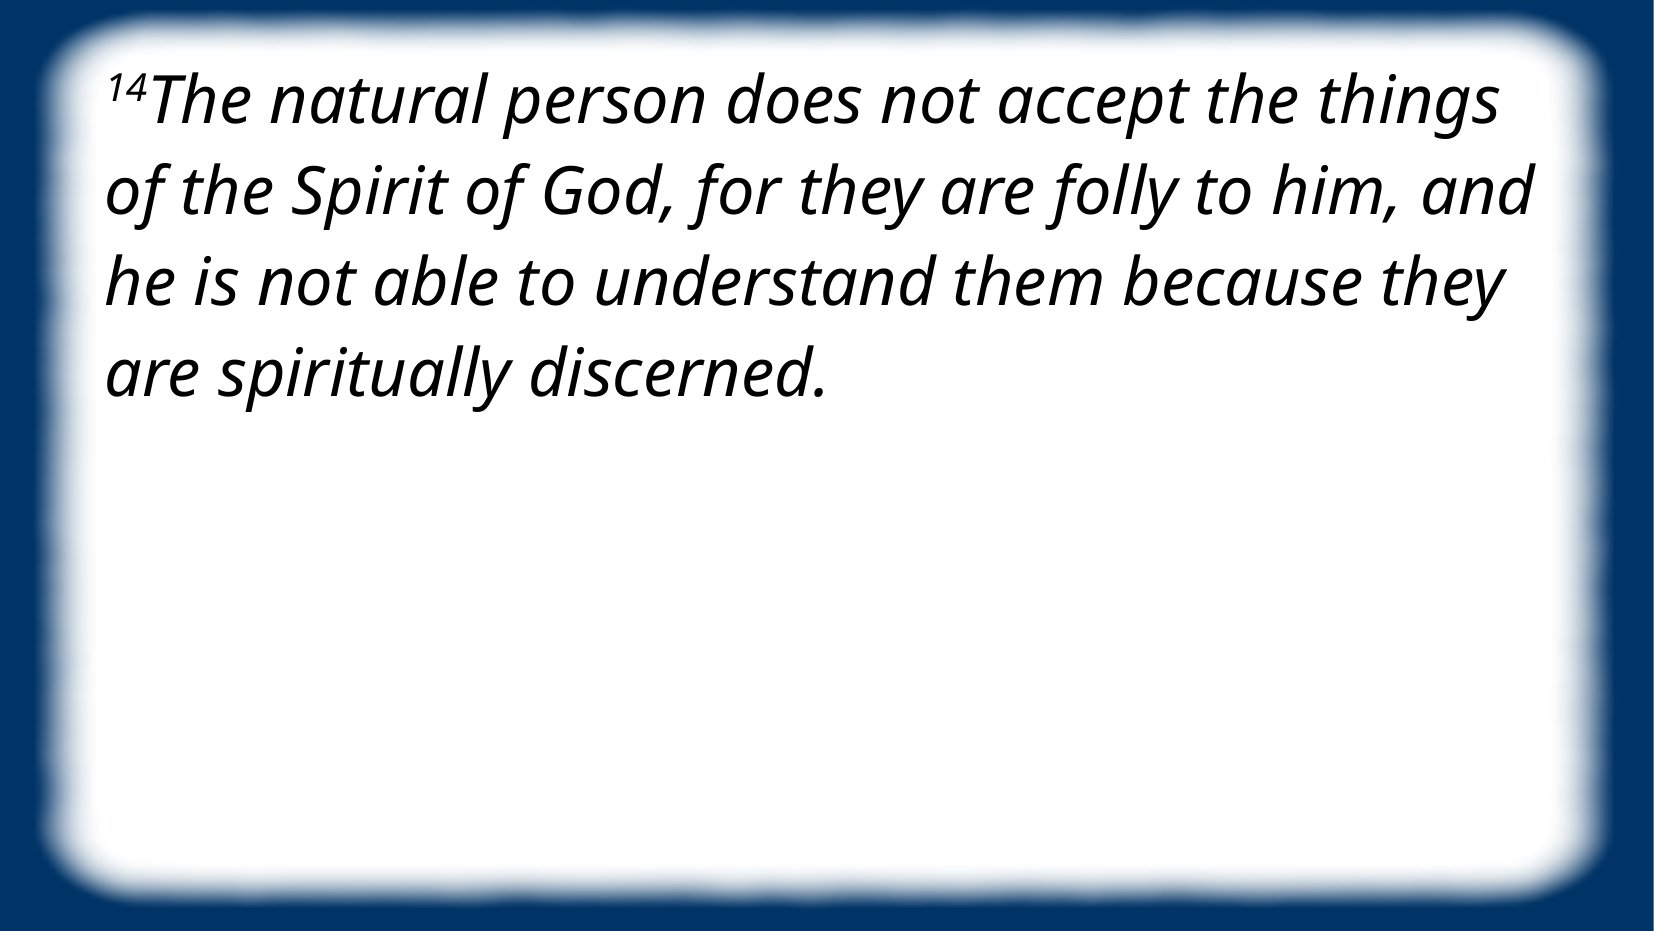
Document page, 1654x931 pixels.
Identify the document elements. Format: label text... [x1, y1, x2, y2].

picture [0, 0, 1654, 931]
text_box 14The natural person does not accept the things of the Spirit of God, for they are folly to him, and he is not able to understand them because they are spiritually discerned. [90, 45, 1561, 415]
